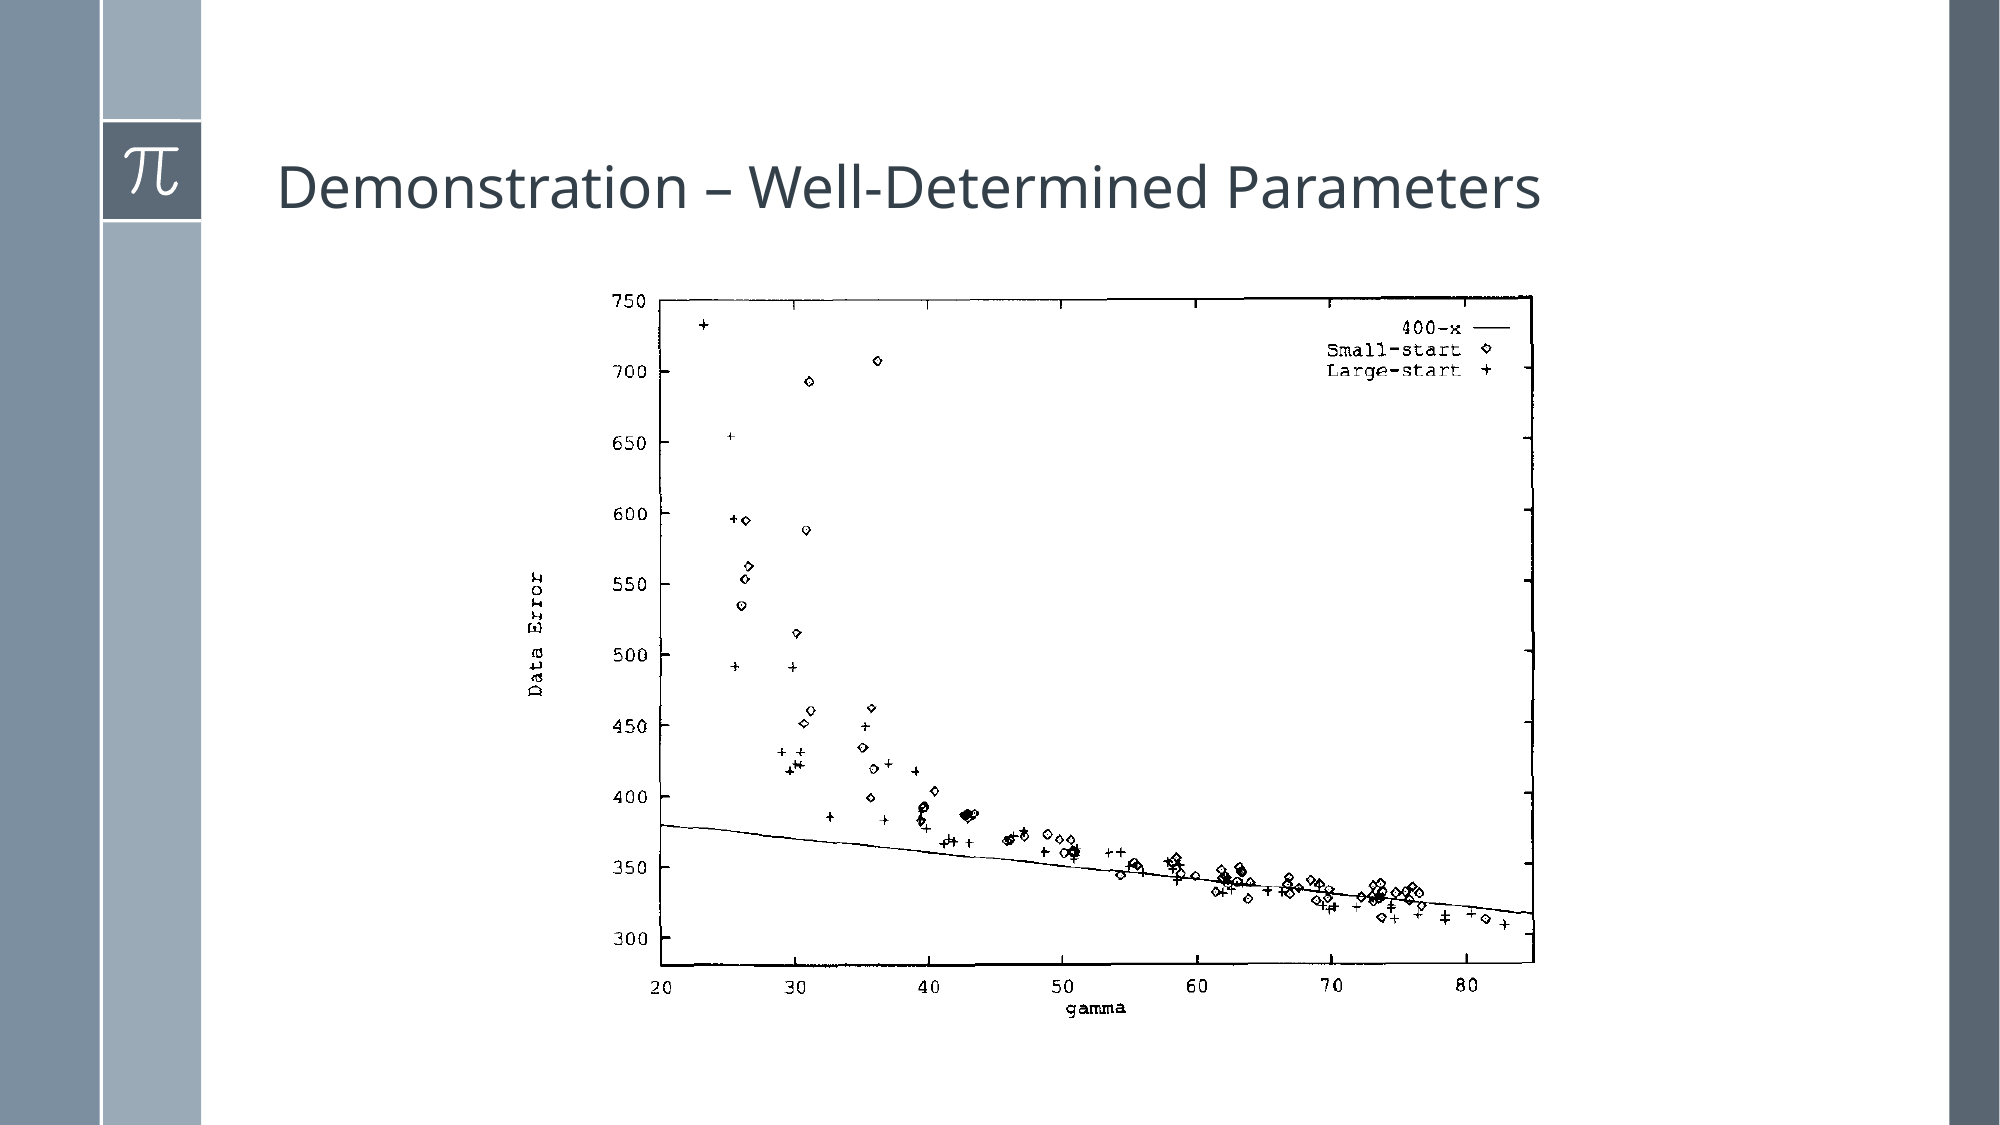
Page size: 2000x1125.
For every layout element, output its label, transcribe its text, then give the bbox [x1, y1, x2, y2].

text_box Demonstration – Well-Determined Parameters [261, 29, 1867, 233]
picture [489, 262, 1576, 1038]
